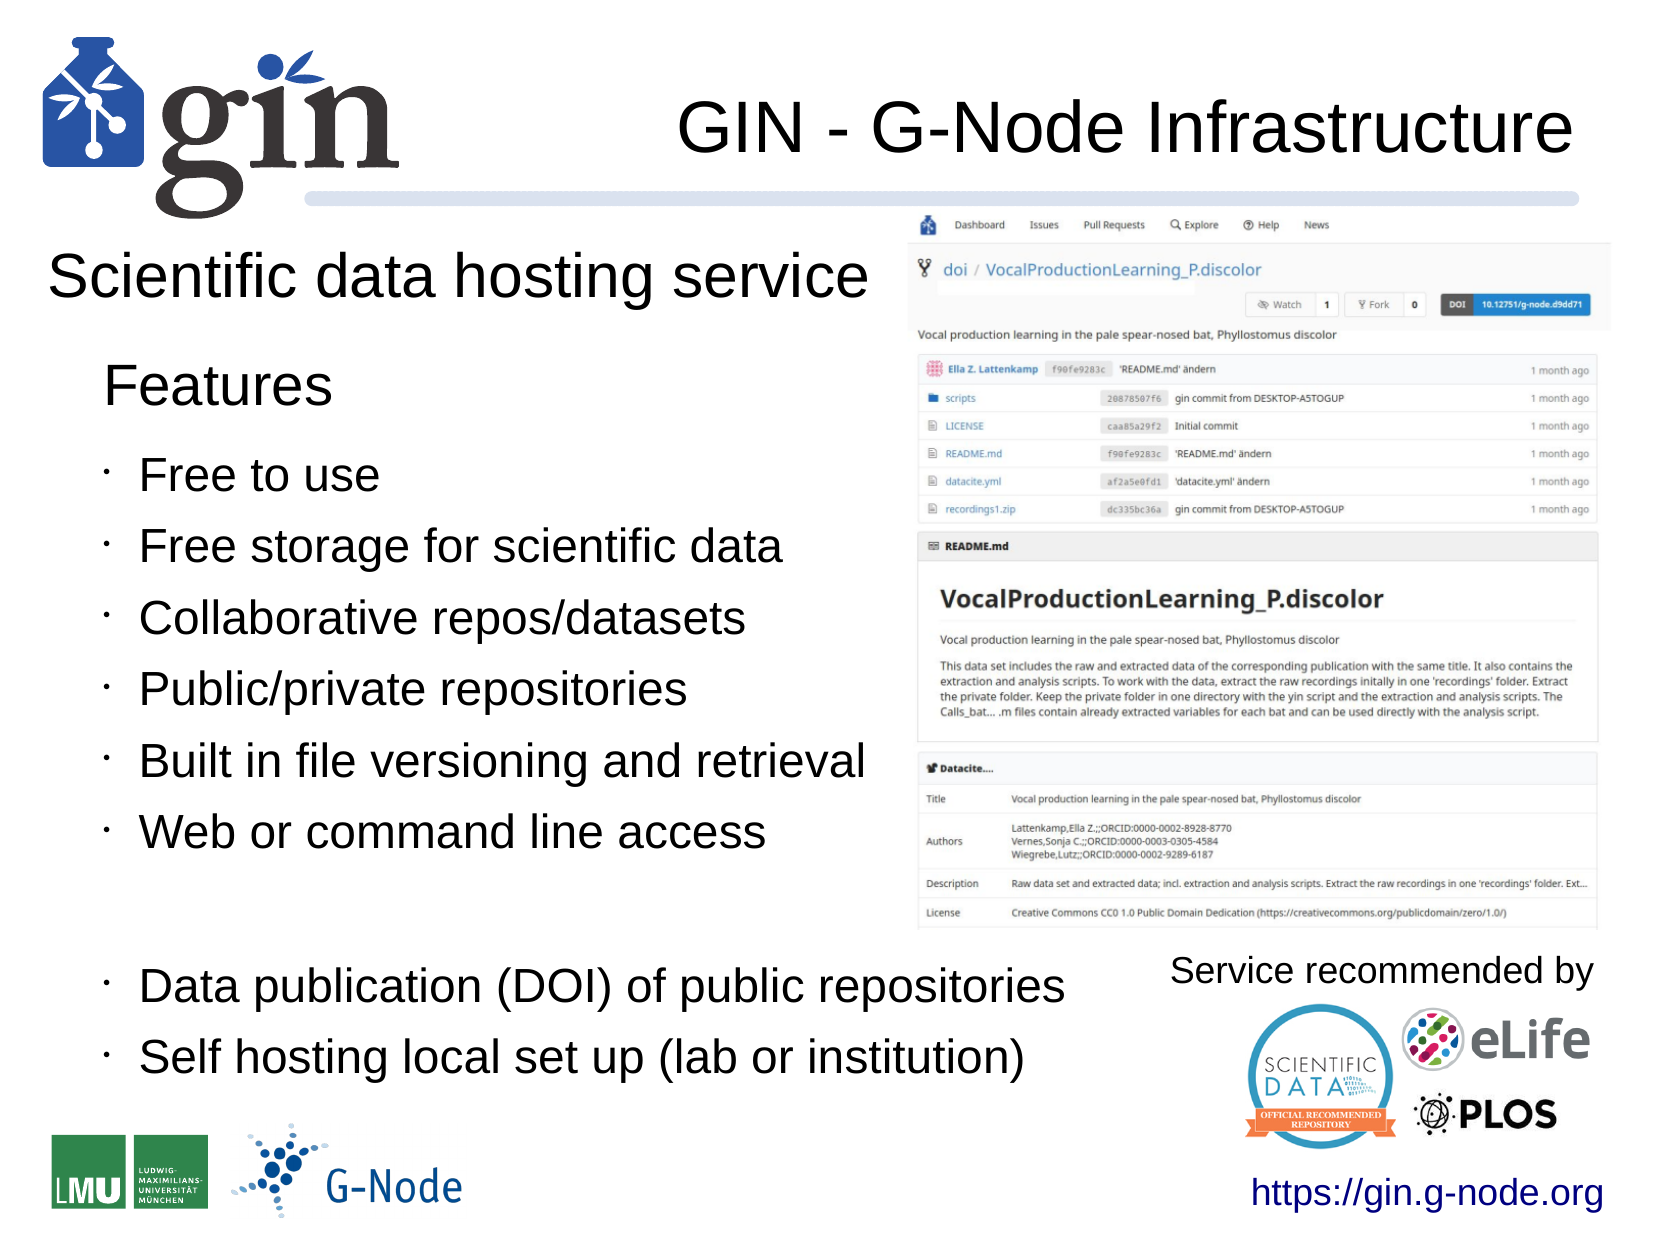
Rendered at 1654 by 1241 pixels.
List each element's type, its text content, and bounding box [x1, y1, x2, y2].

text_box Scientific data hosting service [33, 234, 902, 319]
list Features Free to use Free storage for scientific data Collaborative repos/datasets Public/private repositories Built in file versioning and retrieval Web or command line access Data publication (DOI) of public repositories Self hosting local set up (lab or institution) [32, 352, 902, 856]
picture [902, 209, 1620, 931]
text_box GIN - G-Node Infrastructure [87, 30, 1576, 226]
picture [33, 30, 409, 224]
text_box https://gin.g-node.org [1236, 1163, 1654, 1221]
picture [230, 1123, 467, 1219]
picture [1245, 1001, 1595, 1152]
text_box Service recommended by [1155, 942, 1621, 1003]
